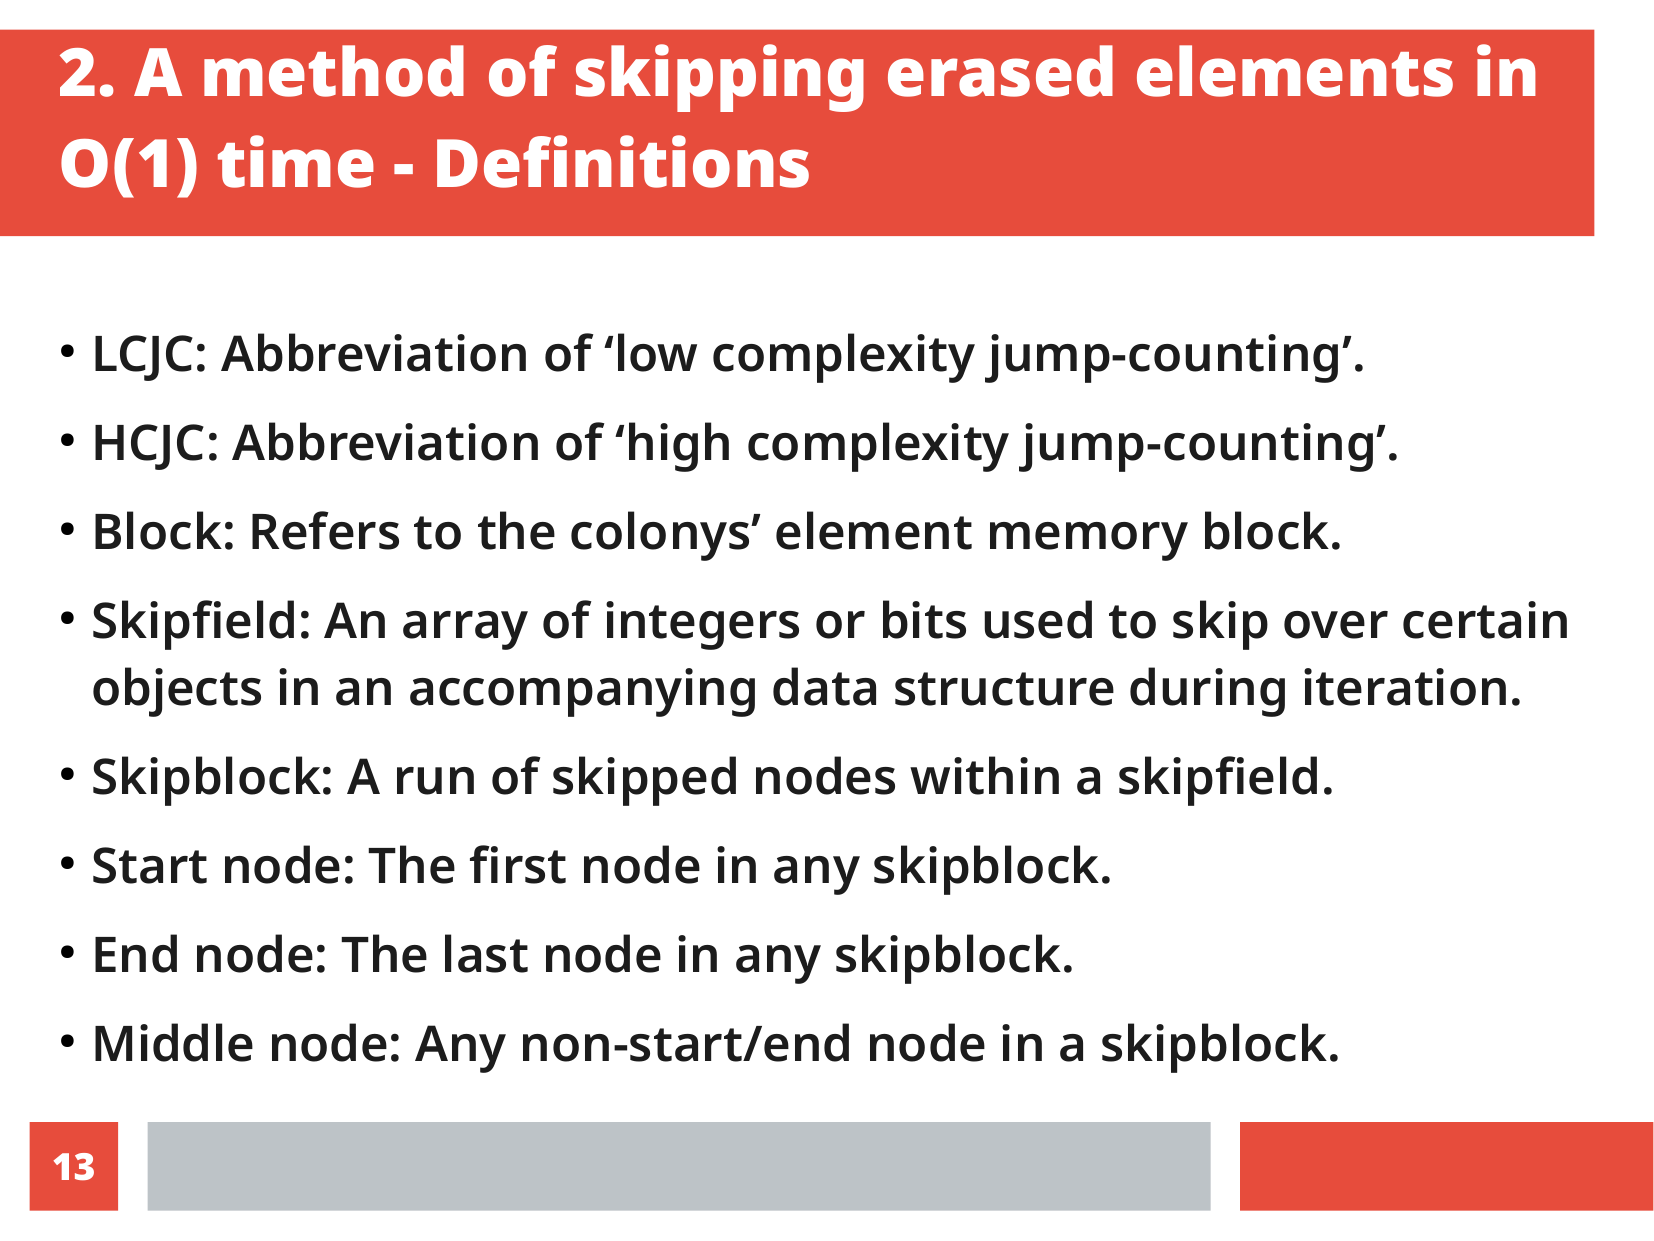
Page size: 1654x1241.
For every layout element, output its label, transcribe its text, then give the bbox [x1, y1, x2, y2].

list LCJC: Abbreviation of ‘low complexity jump-counting’. HCJC: Abbreviation of ‘high complexity jump-counting’. Block: Refers to the colonys’ element memory block. Skipfield: An array of integers or bits used to skip over certain objects in an accompanying data structure during iteration. Skipblock: A run of skipped nodes within a skipfield. Start node: The first node in any skipblock. End node: The last node in any skipblock. Middle node: Any non-start/end node in a skipblock. [59, 318, 1583, 1105]
title 2. A method of skipping erased elements in O(1) time - Definitions [59, 59, 1595, 207]
